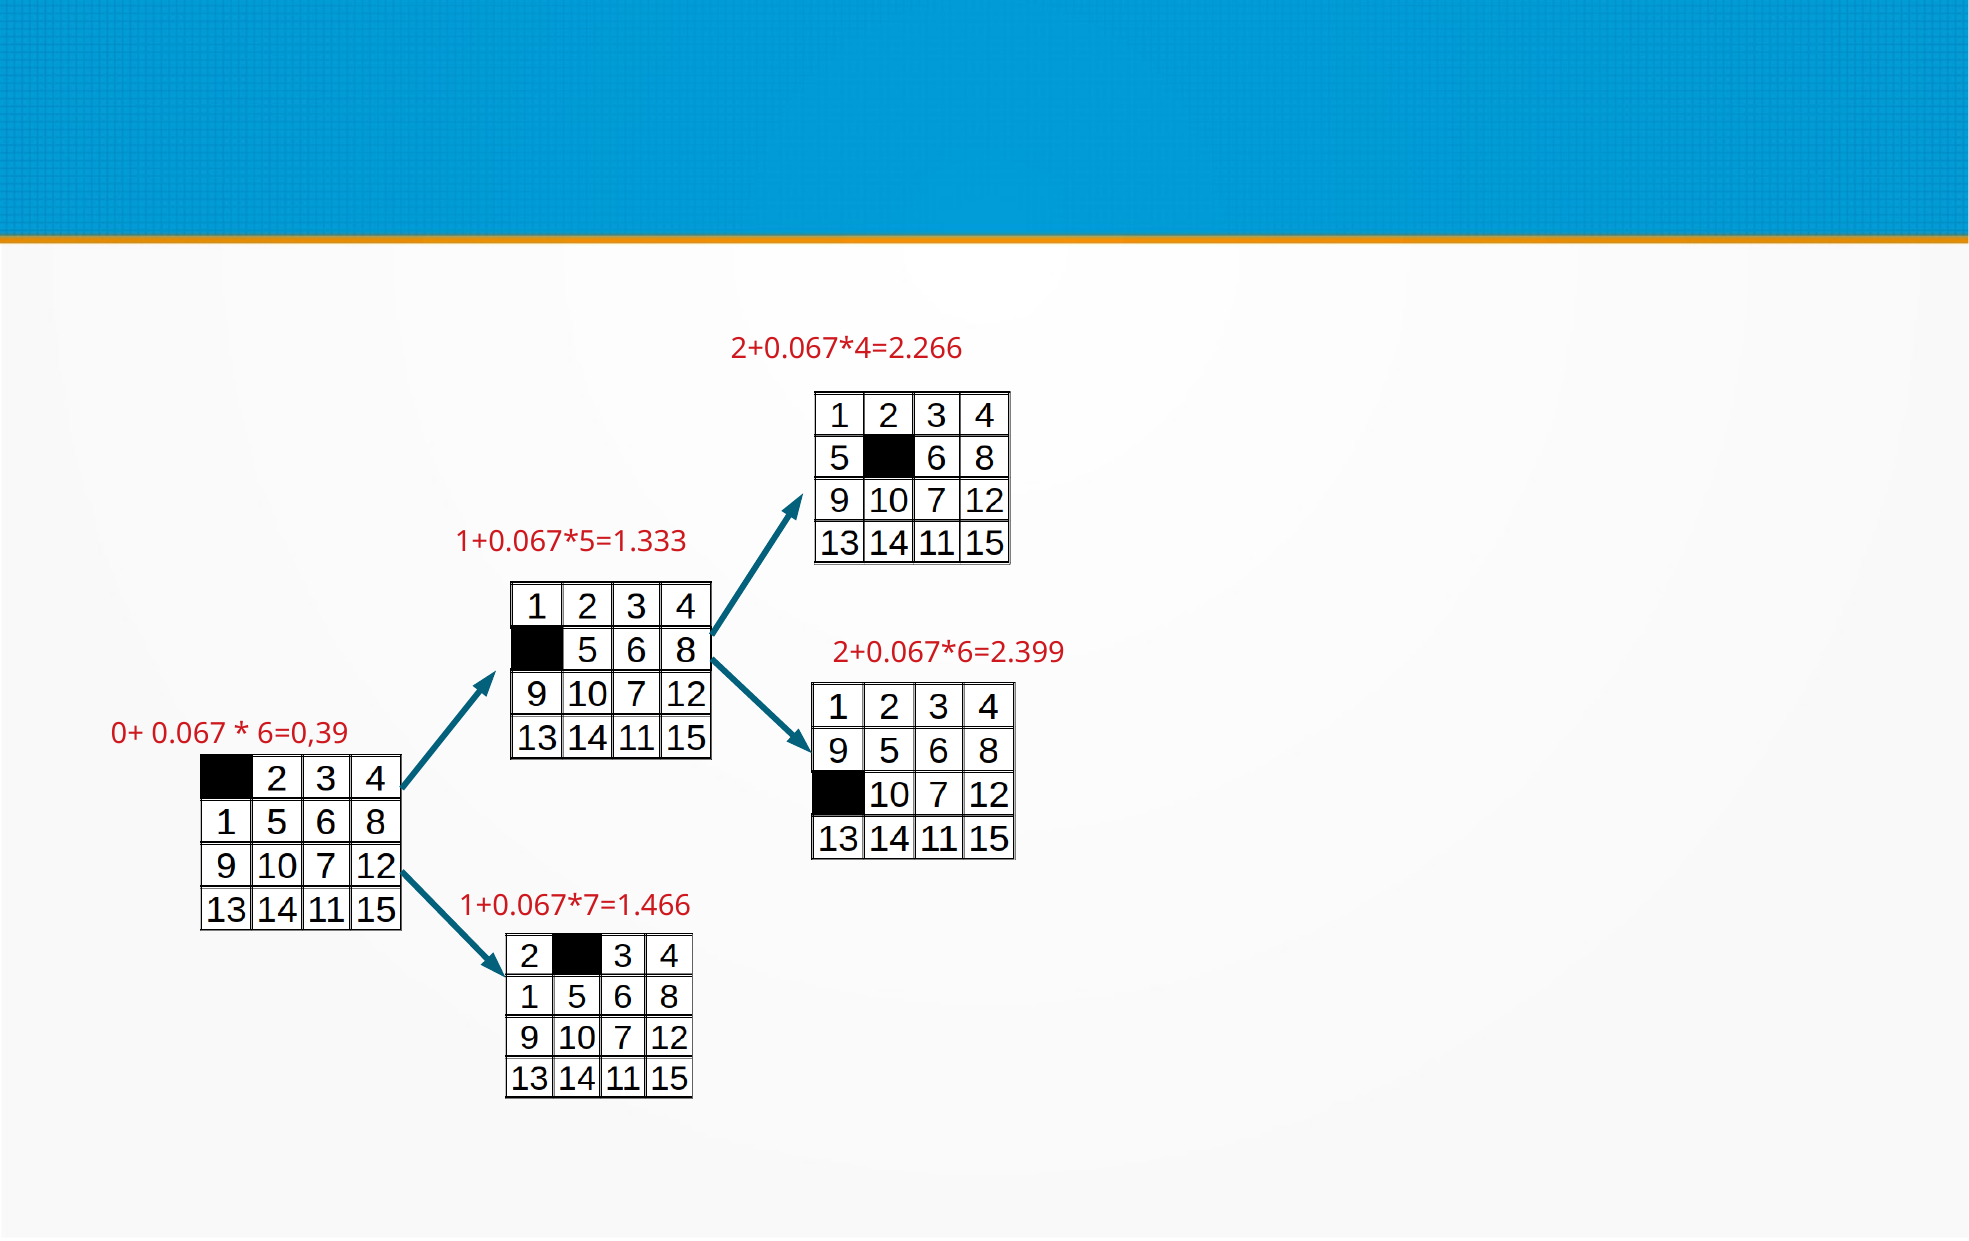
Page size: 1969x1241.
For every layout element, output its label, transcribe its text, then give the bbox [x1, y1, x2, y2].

picture [0, 233, 1969, 1241]
text_box 1+0.067*5=1.333 [448, 507, 728, 574]
text_box 1+0.067*7=1.466 [453, 871, 733, 937]
text_box 0+ 0.067 * 6=0,39 [104, 690, 432, 773]
text_box 2+0.067*6=2.399 [826, 619, 1106, 685]
text_box 2+0.067*4=2.266 [724, 315, 1004, 381]
